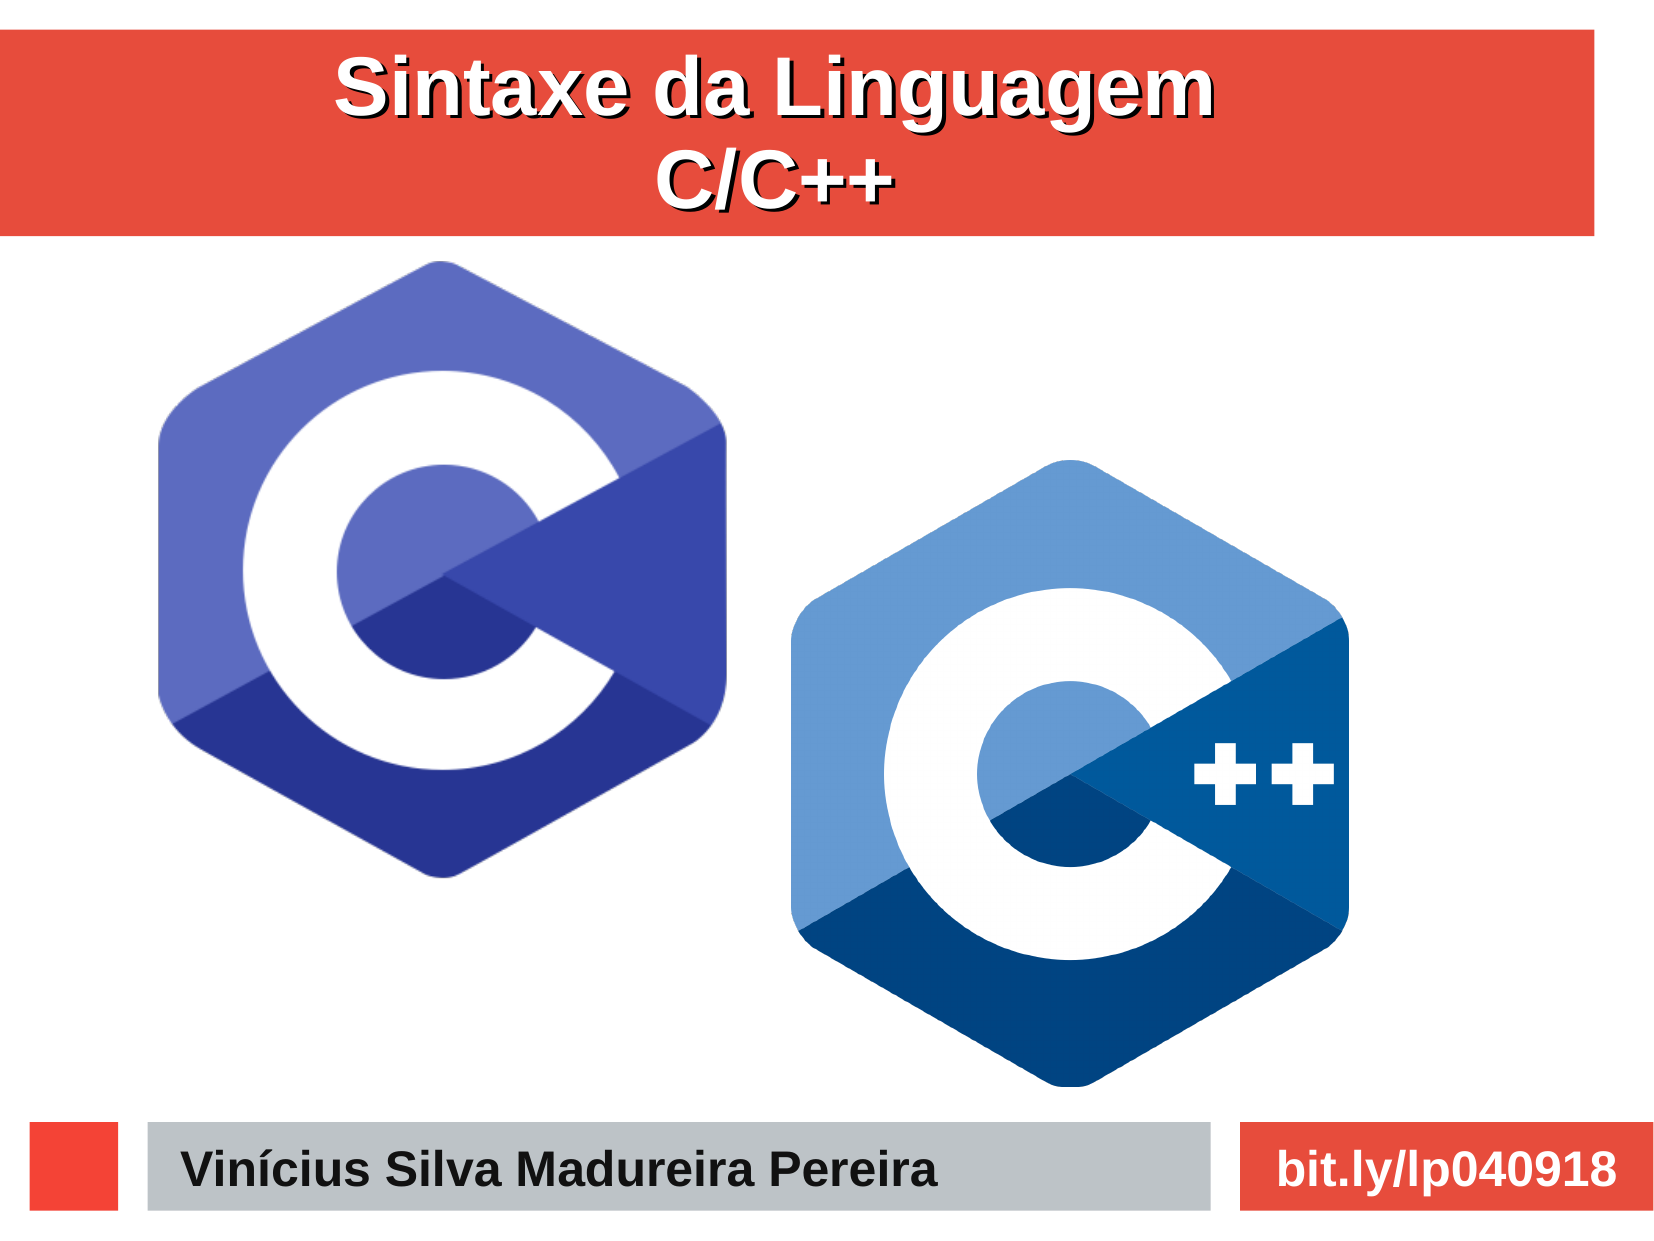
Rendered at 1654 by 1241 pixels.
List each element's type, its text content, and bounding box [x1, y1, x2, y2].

picture [129, 260, 755, 886]
title Sintaxe da Linguagem C/C++ [333, 0, 1320, 226]
text_box bit.ly/lp040918 [1228, 1133, 1654, 1205]
picture [791, 460, 1349, 1087]
text_box Vinícius Silva Madureira Pereira [165, 1133, 1170, 1205]
